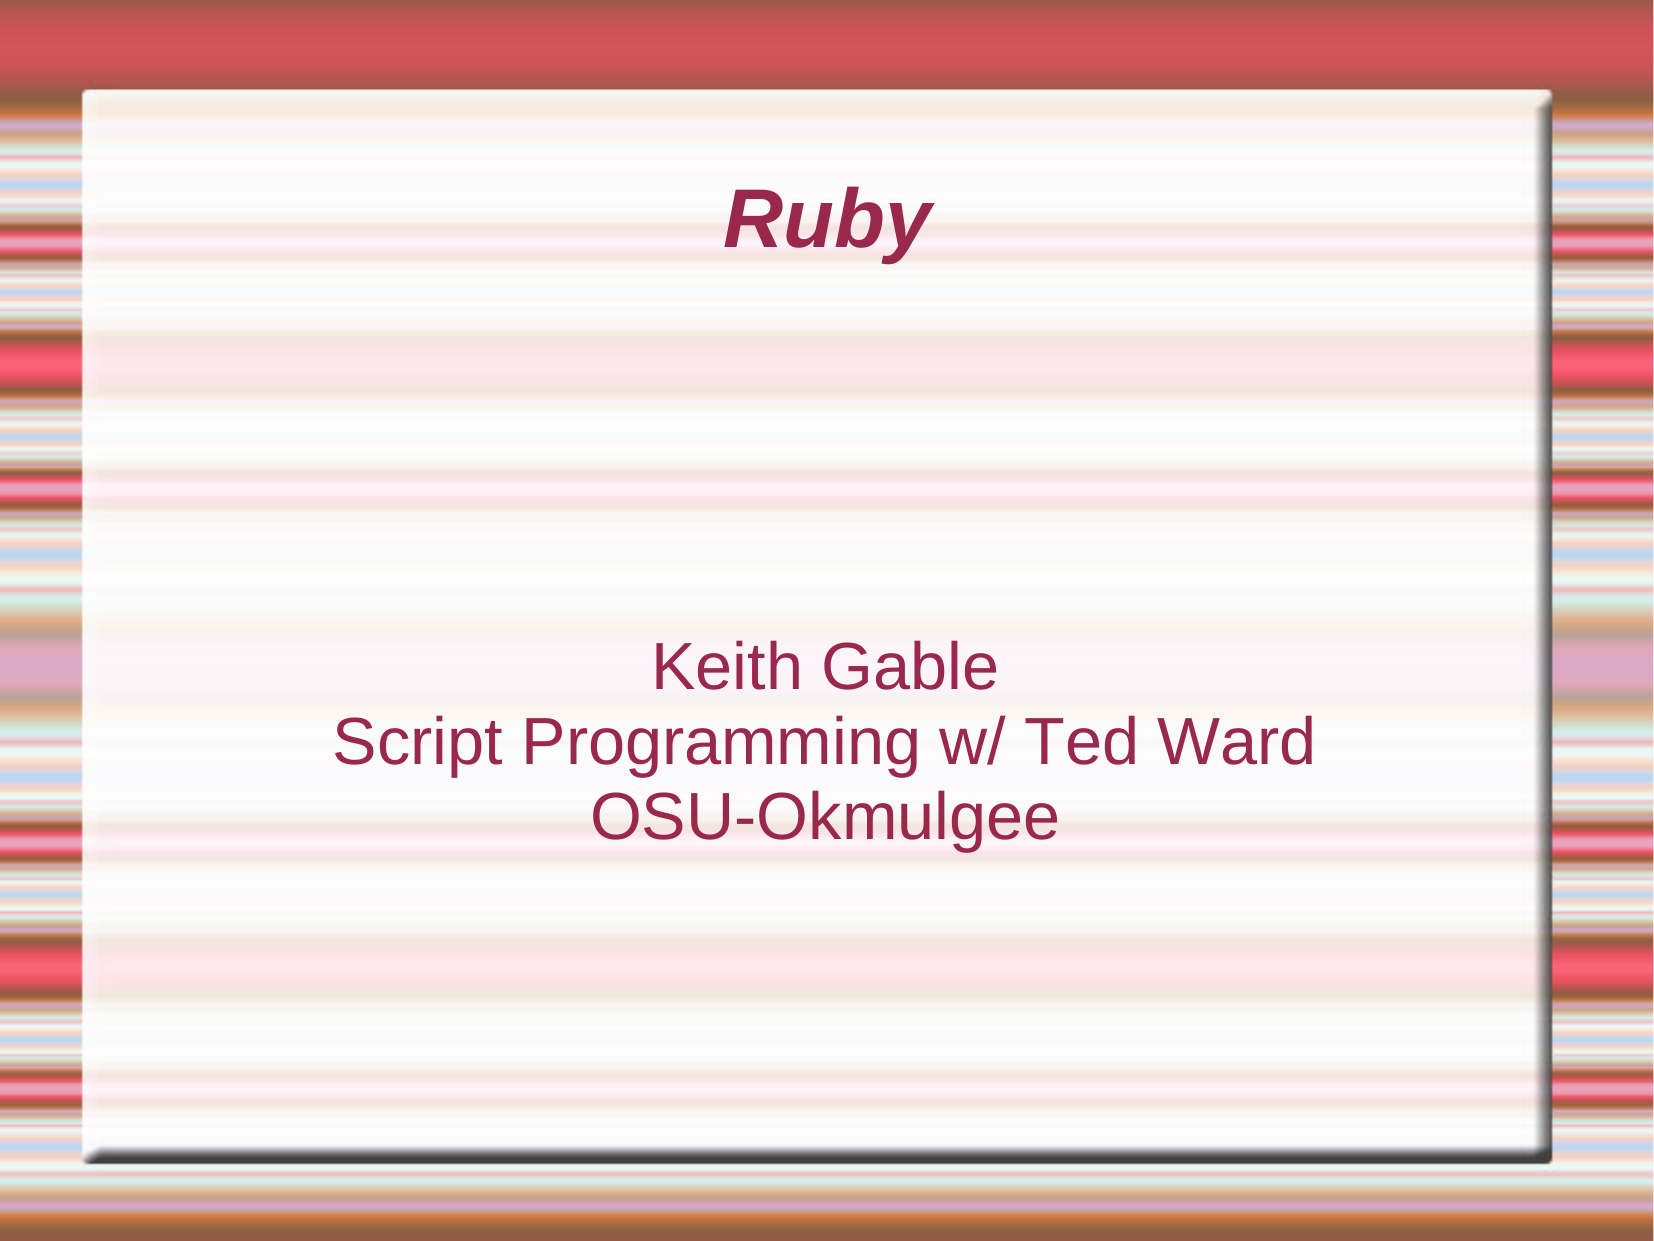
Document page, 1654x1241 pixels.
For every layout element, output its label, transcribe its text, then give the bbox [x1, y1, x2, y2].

subtitle Keith Gable Script Programming w/ Ted Ward OSU-Okmulgee [134, 350, 1516, 1133]
picture [0, 0, 1654, 1241]
title Ruby [121, 114, 1534, 322]
